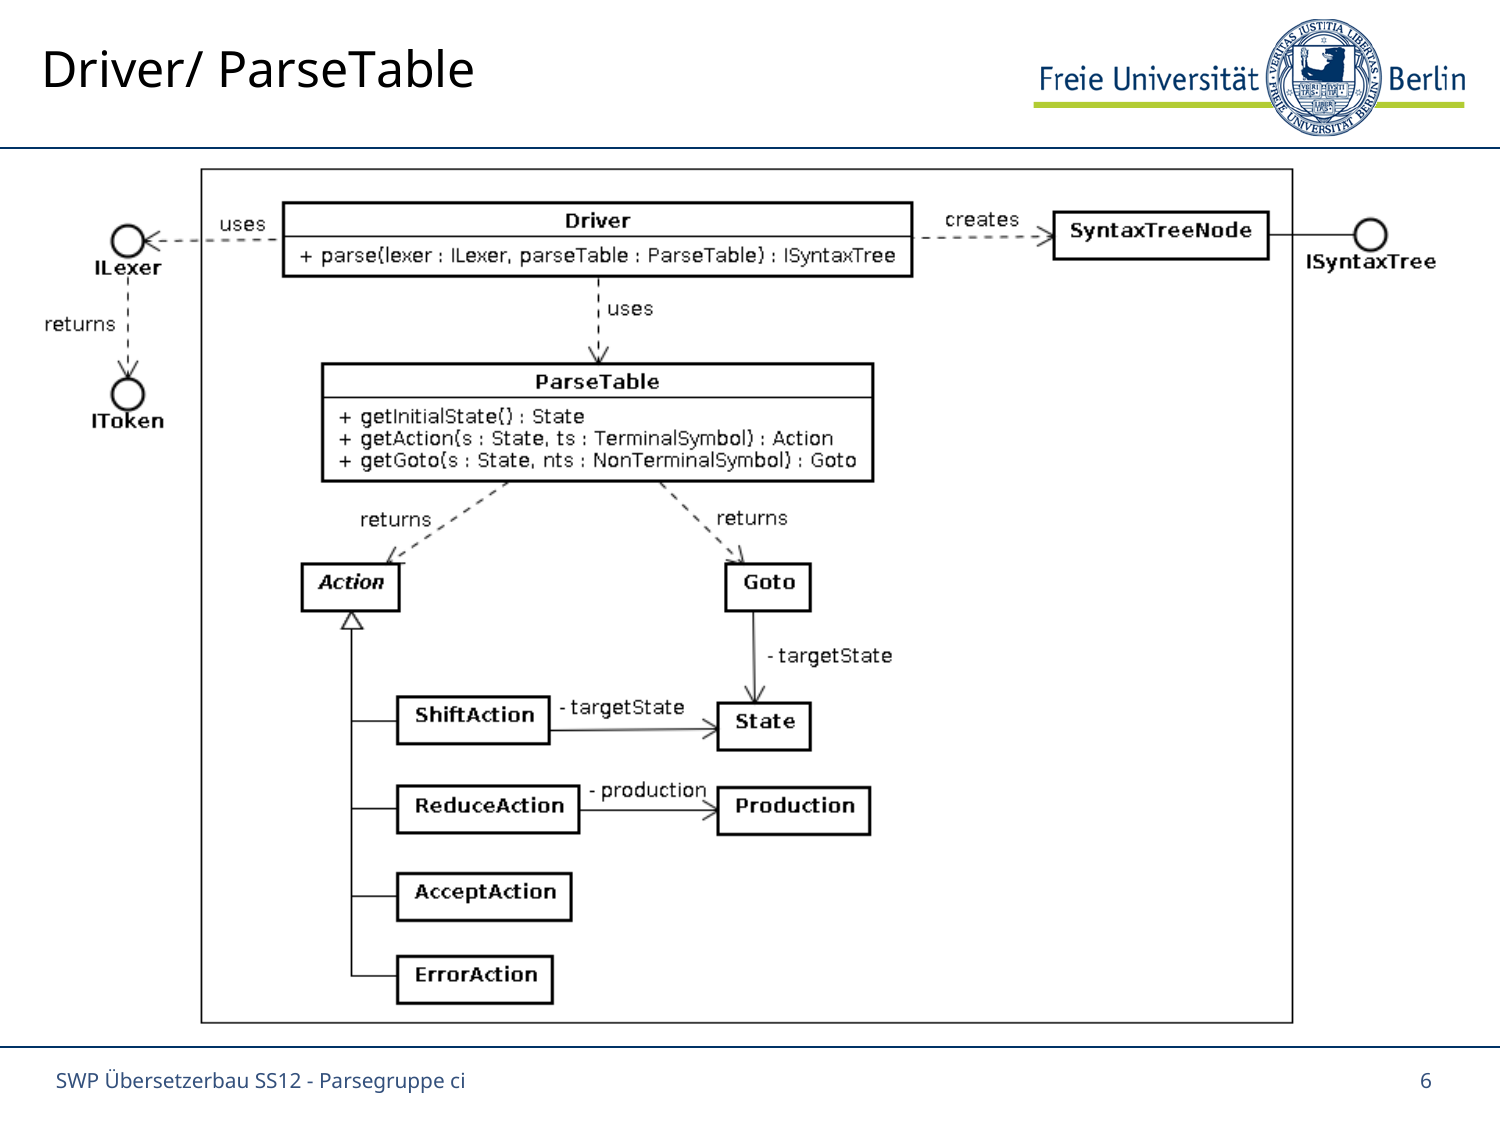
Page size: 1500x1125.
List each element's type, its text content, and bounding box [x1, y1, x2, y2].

picture [1033, 19, 1470, 137]
title Driver/ ParseTable [41, 0, 1016, 138]
picture [29, 153, 1453, 1038]
